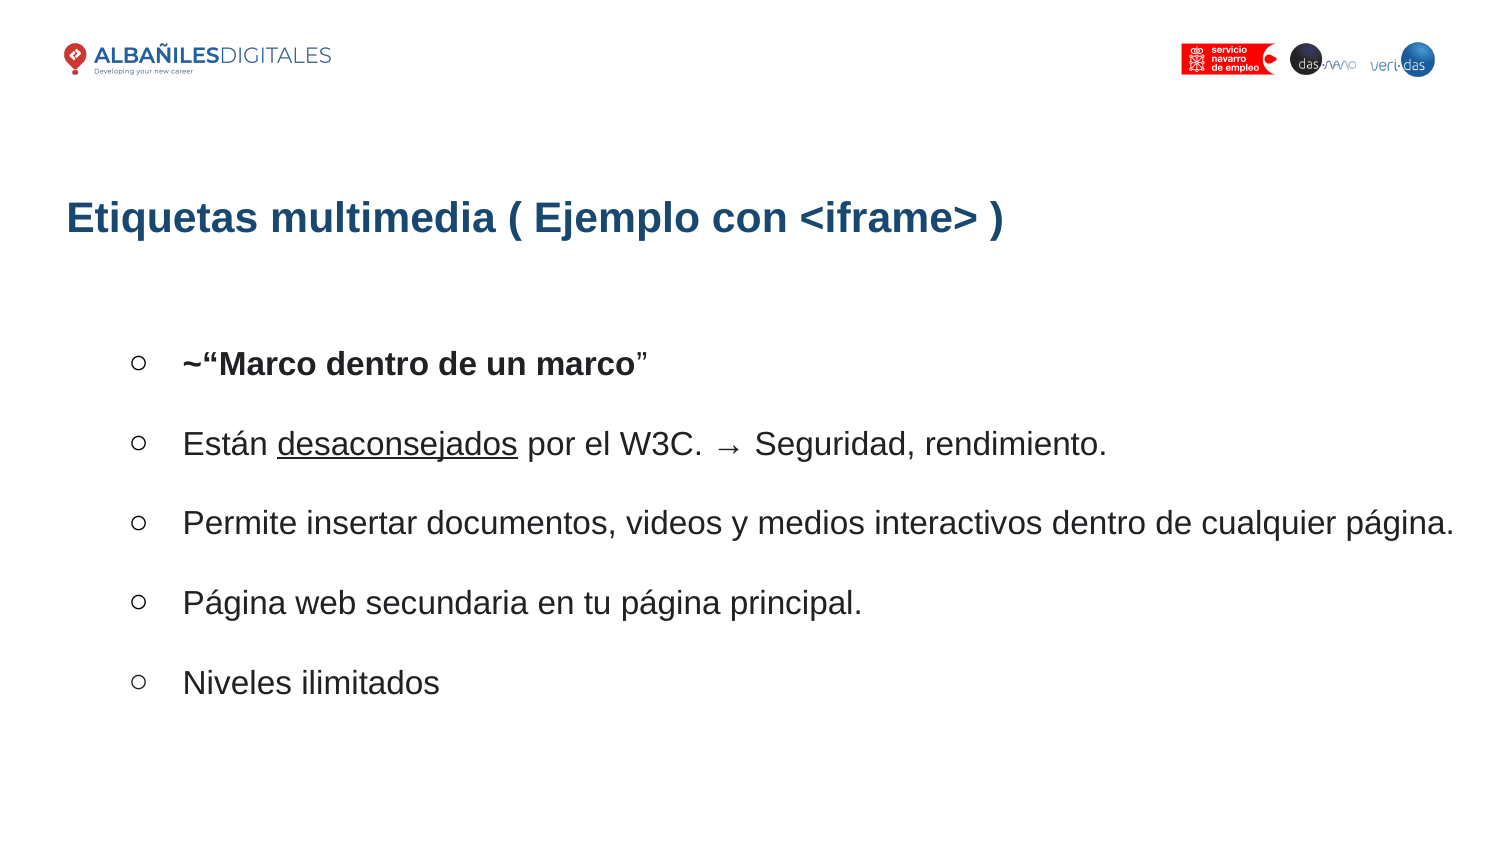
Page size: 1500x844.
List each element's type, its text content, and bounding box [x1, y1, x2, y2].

text_box ~“Marco dentro de un marco” Están desaconsejados por el W3C. → Seguridad, rendimiento. Permite insertar documentos, videos y medios interactivos dentro de cualquier página. Página web secundaria en tu página principal. Niveles ilimitados [92, 287, 1500, 717]
text_box Etiquetas multimedia ( Ejemplo con <iframe> ) [66, 179, 1010, 241]
picture [64, 43, 332, 75]
picture [1290, 43, 1356, 75]
picture [1181, 43, 1277, 75]
picture [1370, 42, 1435, 77]
